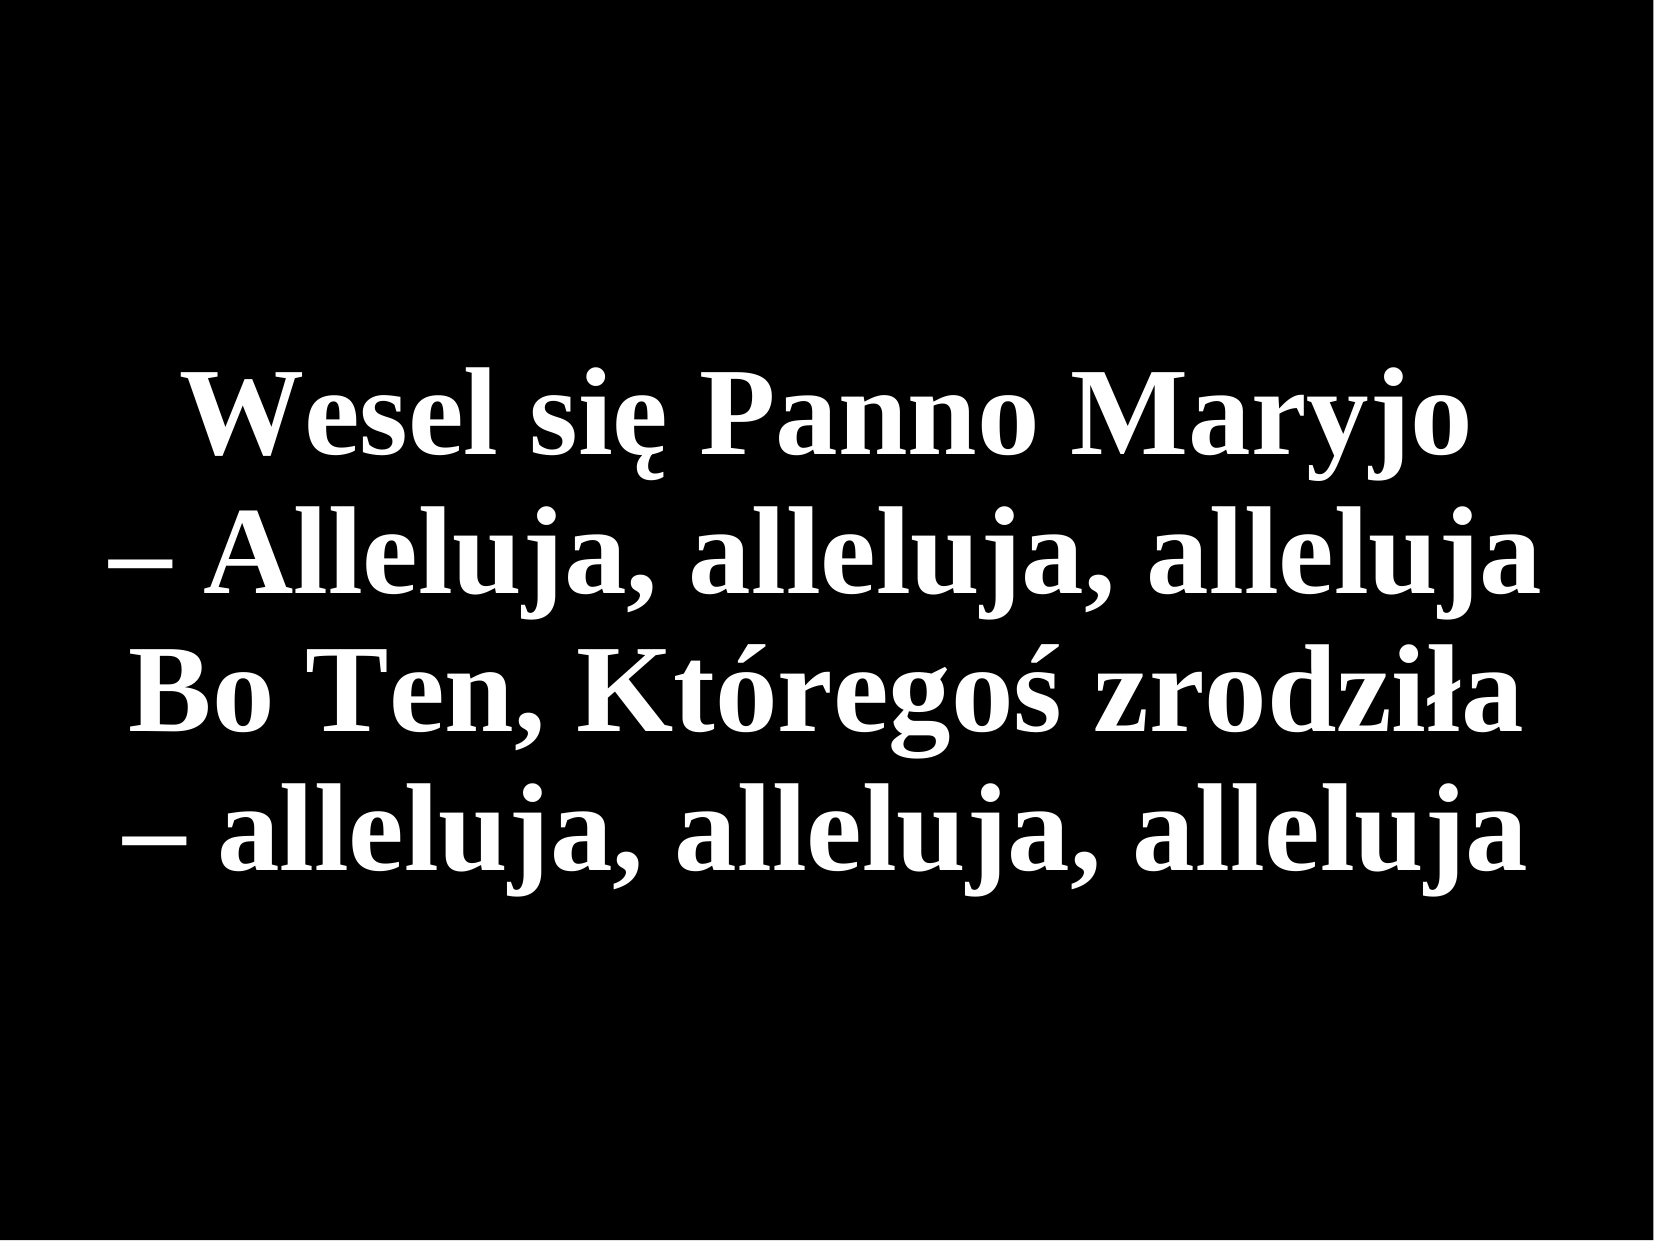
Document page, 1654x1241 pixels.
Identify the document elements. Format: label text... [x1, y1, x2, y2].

title Wesel się Panno Maryjo – Alleluja, alleluja, alleluja Bo Ten, Któregoś zrodziła – alleluja, alleluja, alleluja [0, 0, 1654, 1241]
